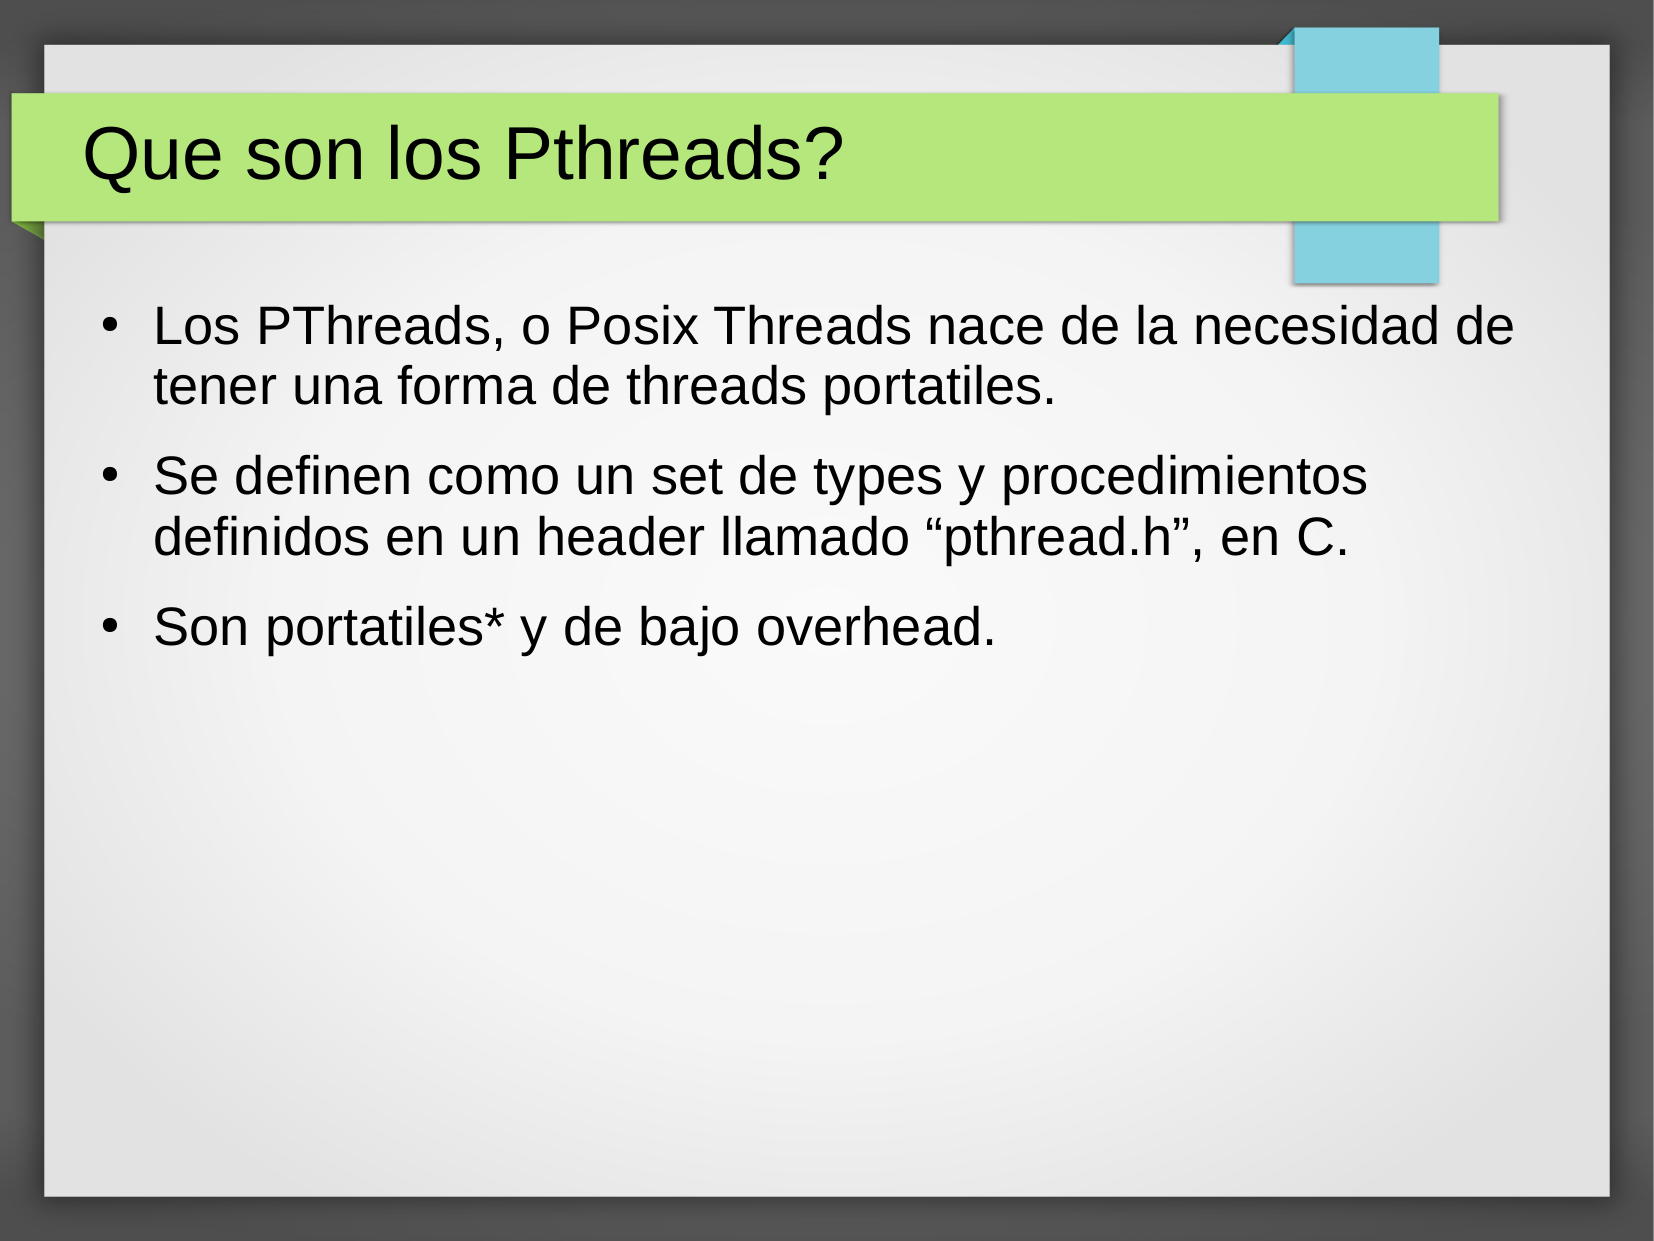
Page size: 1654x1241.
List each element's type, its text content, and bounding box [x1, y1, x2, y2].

picture [0, 0, 1654, 1241]
list Los PThreads, o Posix Threads nace de la necesidad de tener una forma de threads portatiles. Se definen como un set de types y procedimientos definidos en un header llamado “pthread.h”, en C. Son portatiles* y de bajo overhead. [82, 295, 1571, 1015]
title Que son los Pthreads? [82, 94, 1264, 213]
